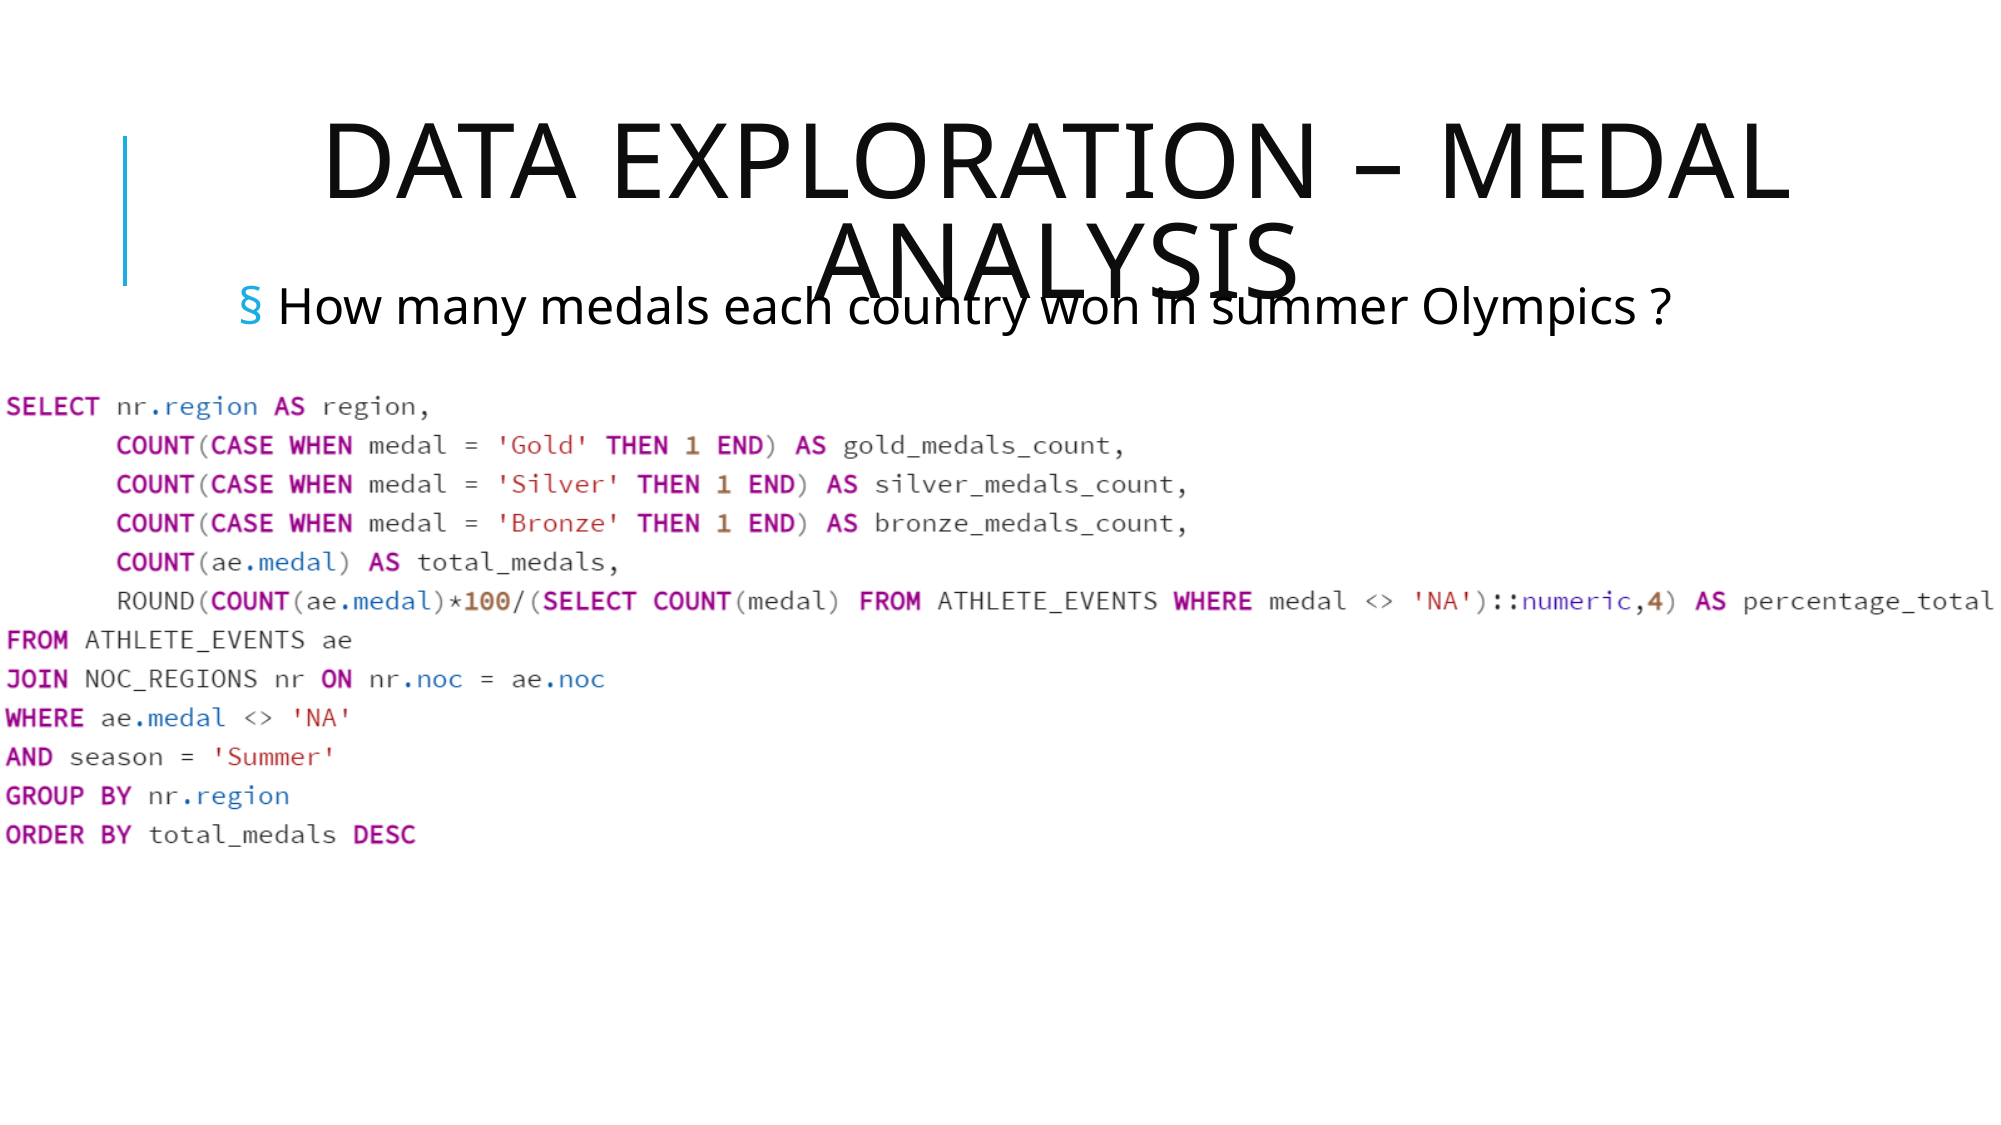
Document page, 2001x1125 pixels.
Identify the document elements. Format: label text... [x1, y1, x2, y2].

title Data exploration – Medal analysis [168, 96, 1949, 343]
picture [1826, 392, 2000, 857]
picture [0, 392, 230, 857]
list How many medals each country won in summer Olympics ? [230, 274, 1826, 935]
